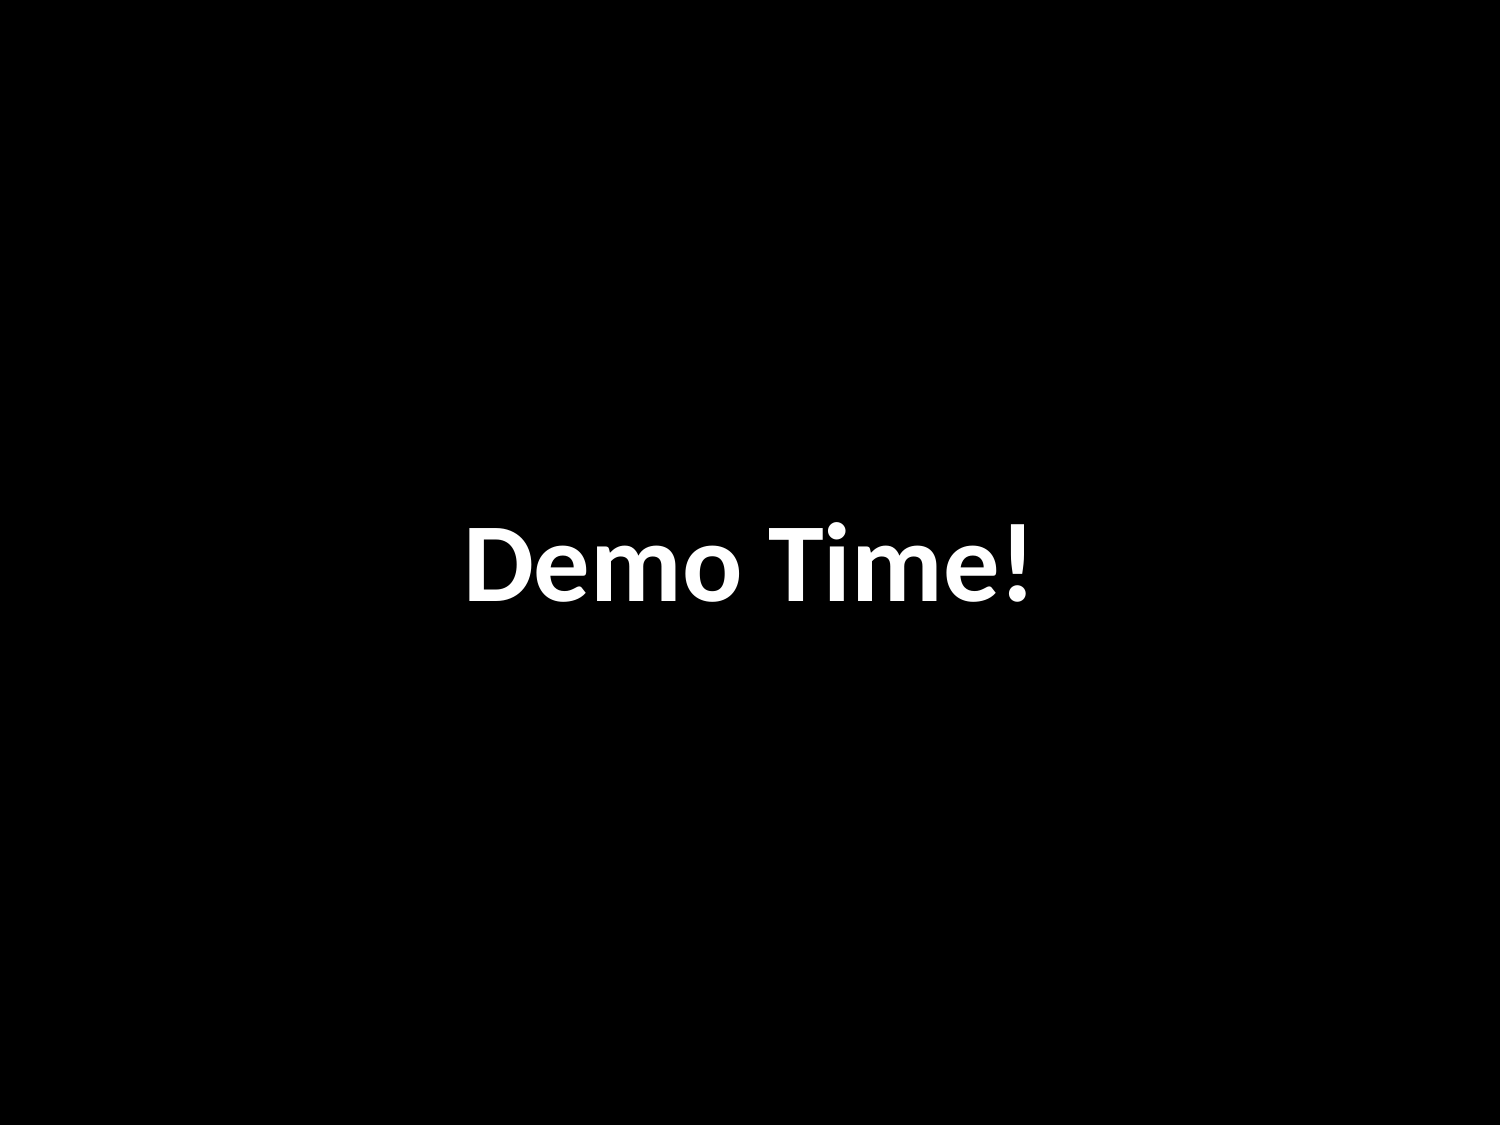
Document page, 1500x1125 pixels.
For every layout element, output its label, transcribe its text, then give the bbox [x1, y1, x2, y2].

list Demo Time! [75, 262, 1425, 1005]
